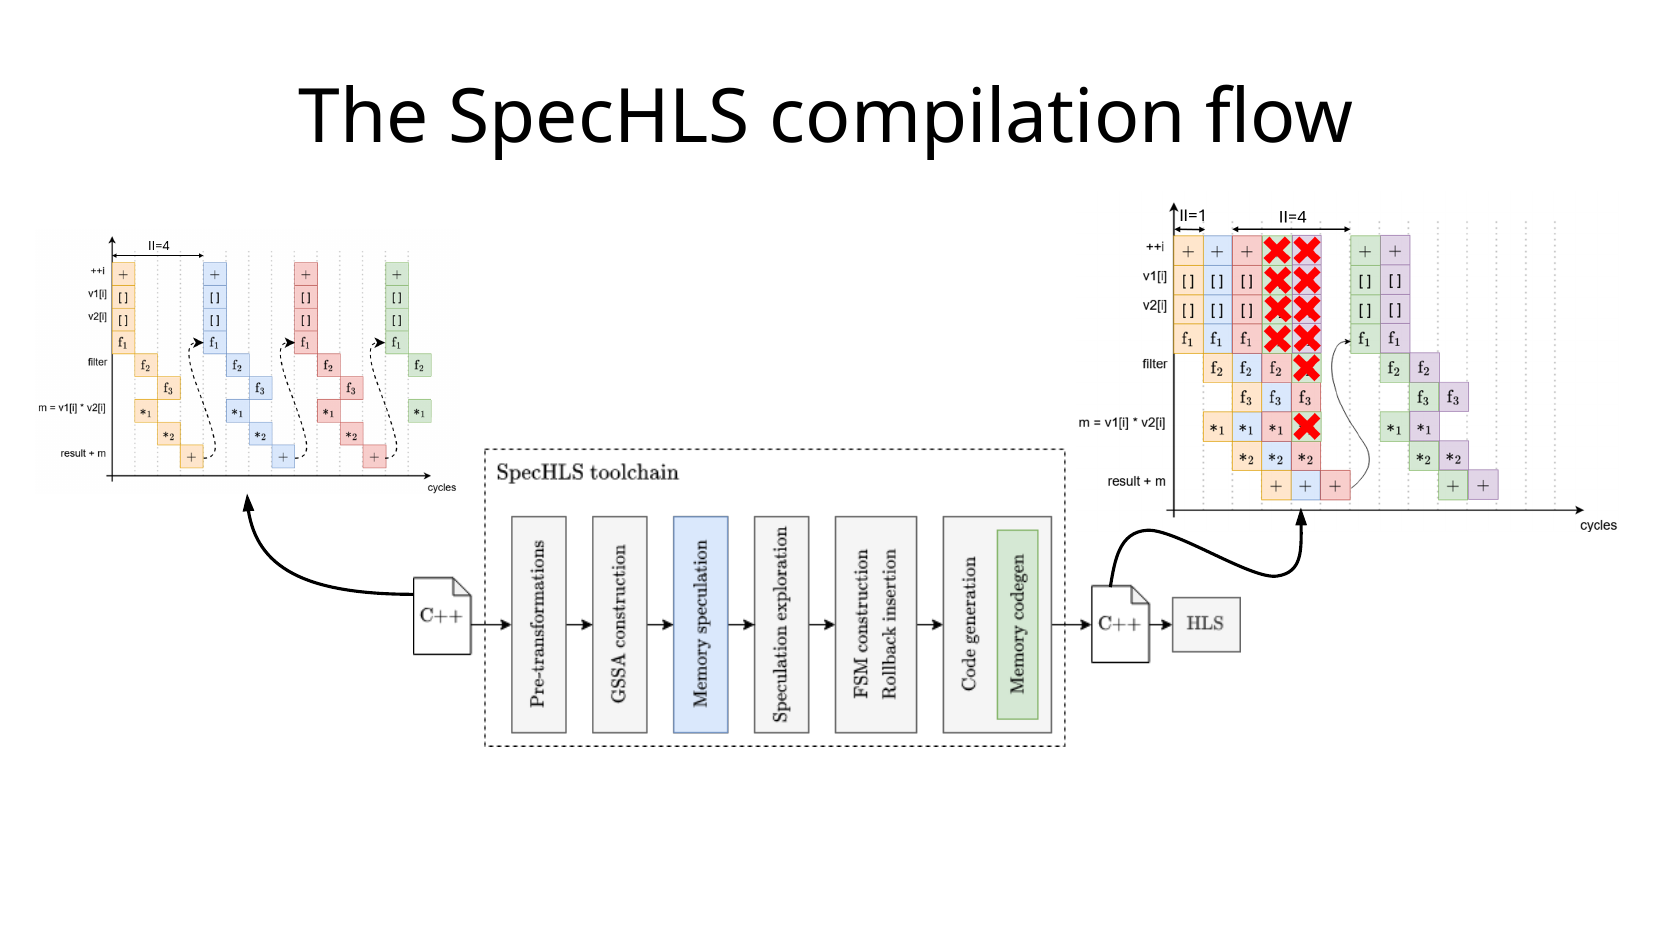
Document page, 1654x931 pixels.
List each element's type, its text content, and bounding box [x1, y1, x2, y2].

title The SpecHLS compilation flow [82, 37, 1571, 193]
picture [35, 191, 1619, 747]
